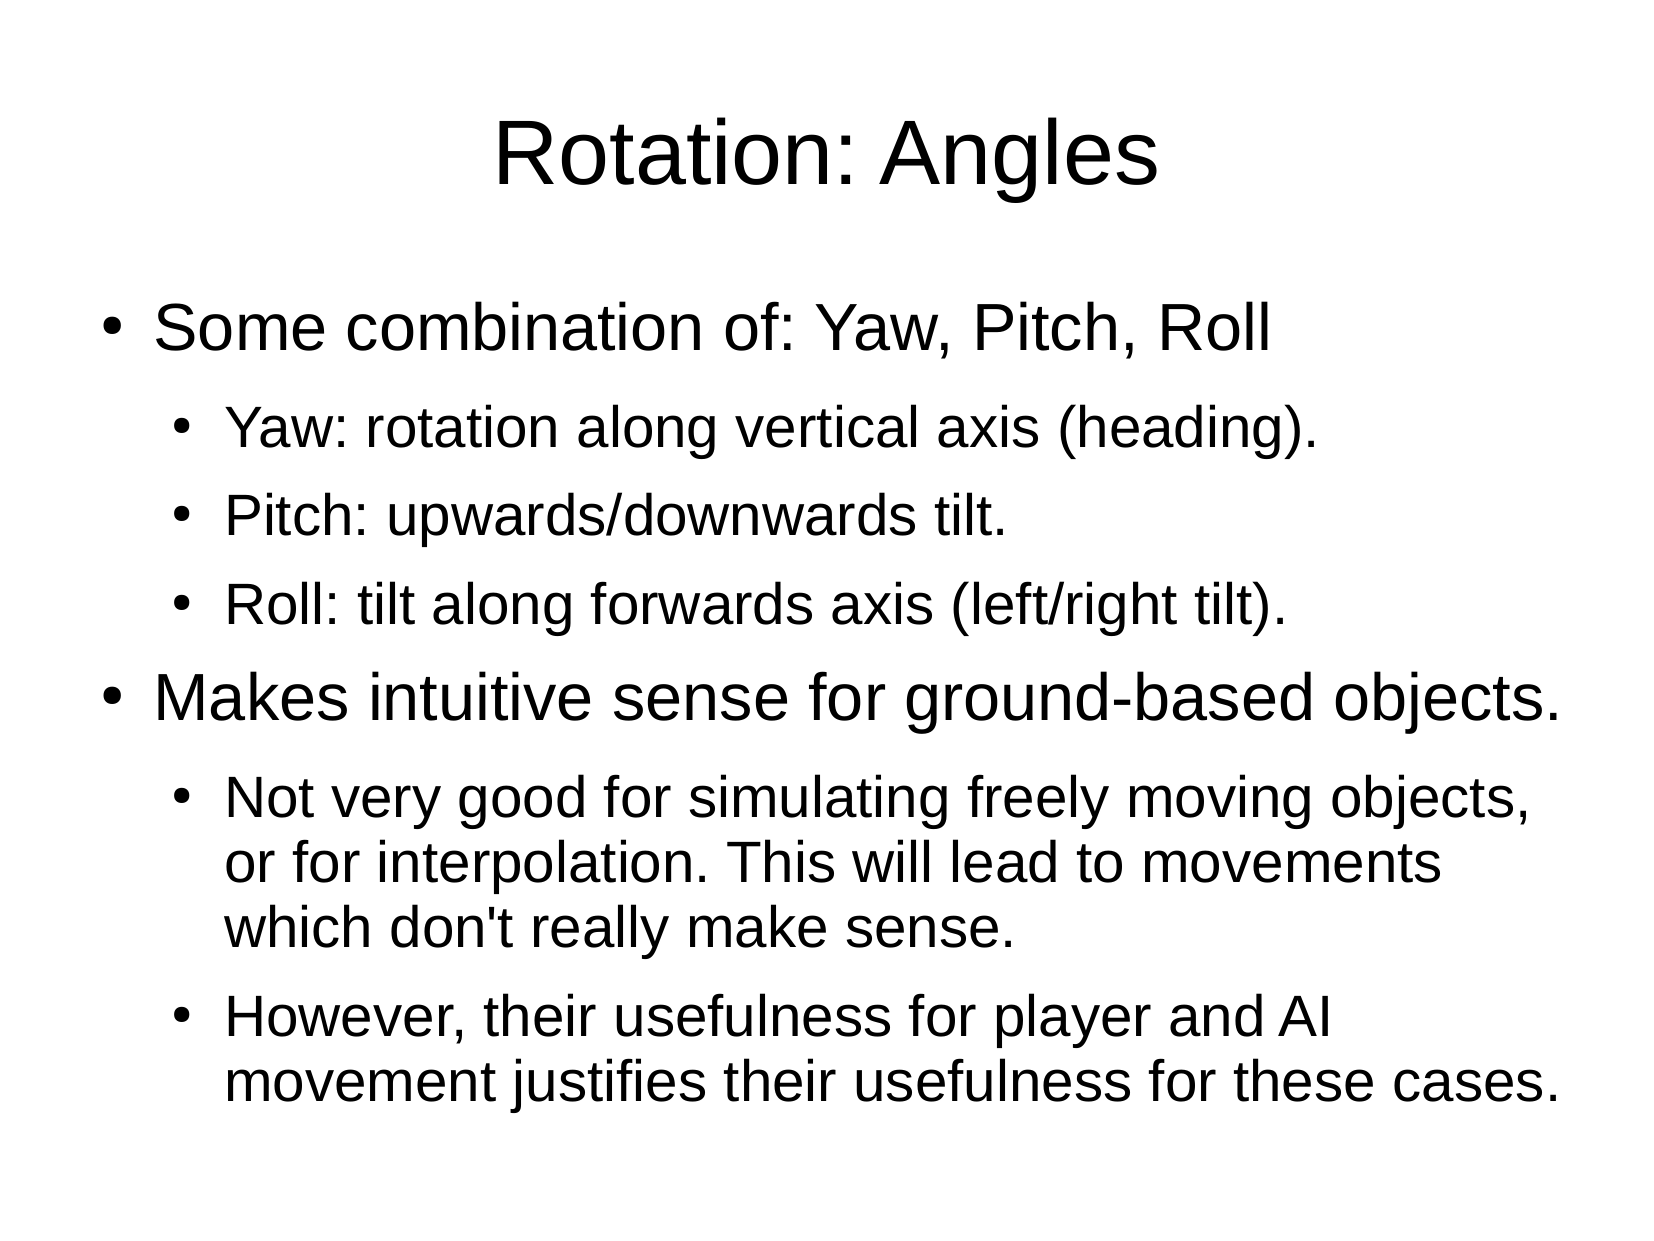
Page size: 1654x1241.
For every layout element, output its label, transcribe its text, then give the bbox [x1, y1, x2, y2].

title Rotation: Angles [82, 56, 1571, 250]
list Some combination of: Yaw, Pitch, Roll Yaw: rotation along vertical axis (heading). Pitch: upwards/downwards tilt. Roll: tilt along forwards axis (left/right tilt). Makes intuitive sense for ground-based objects. Not very good for simulating freely moving objects, or for interpolation. This will lead to movements which don't really make sense. However, their usefulness for player and AI movement justifies their usefulness for these cases. [82, 290, 1571, 1111]
